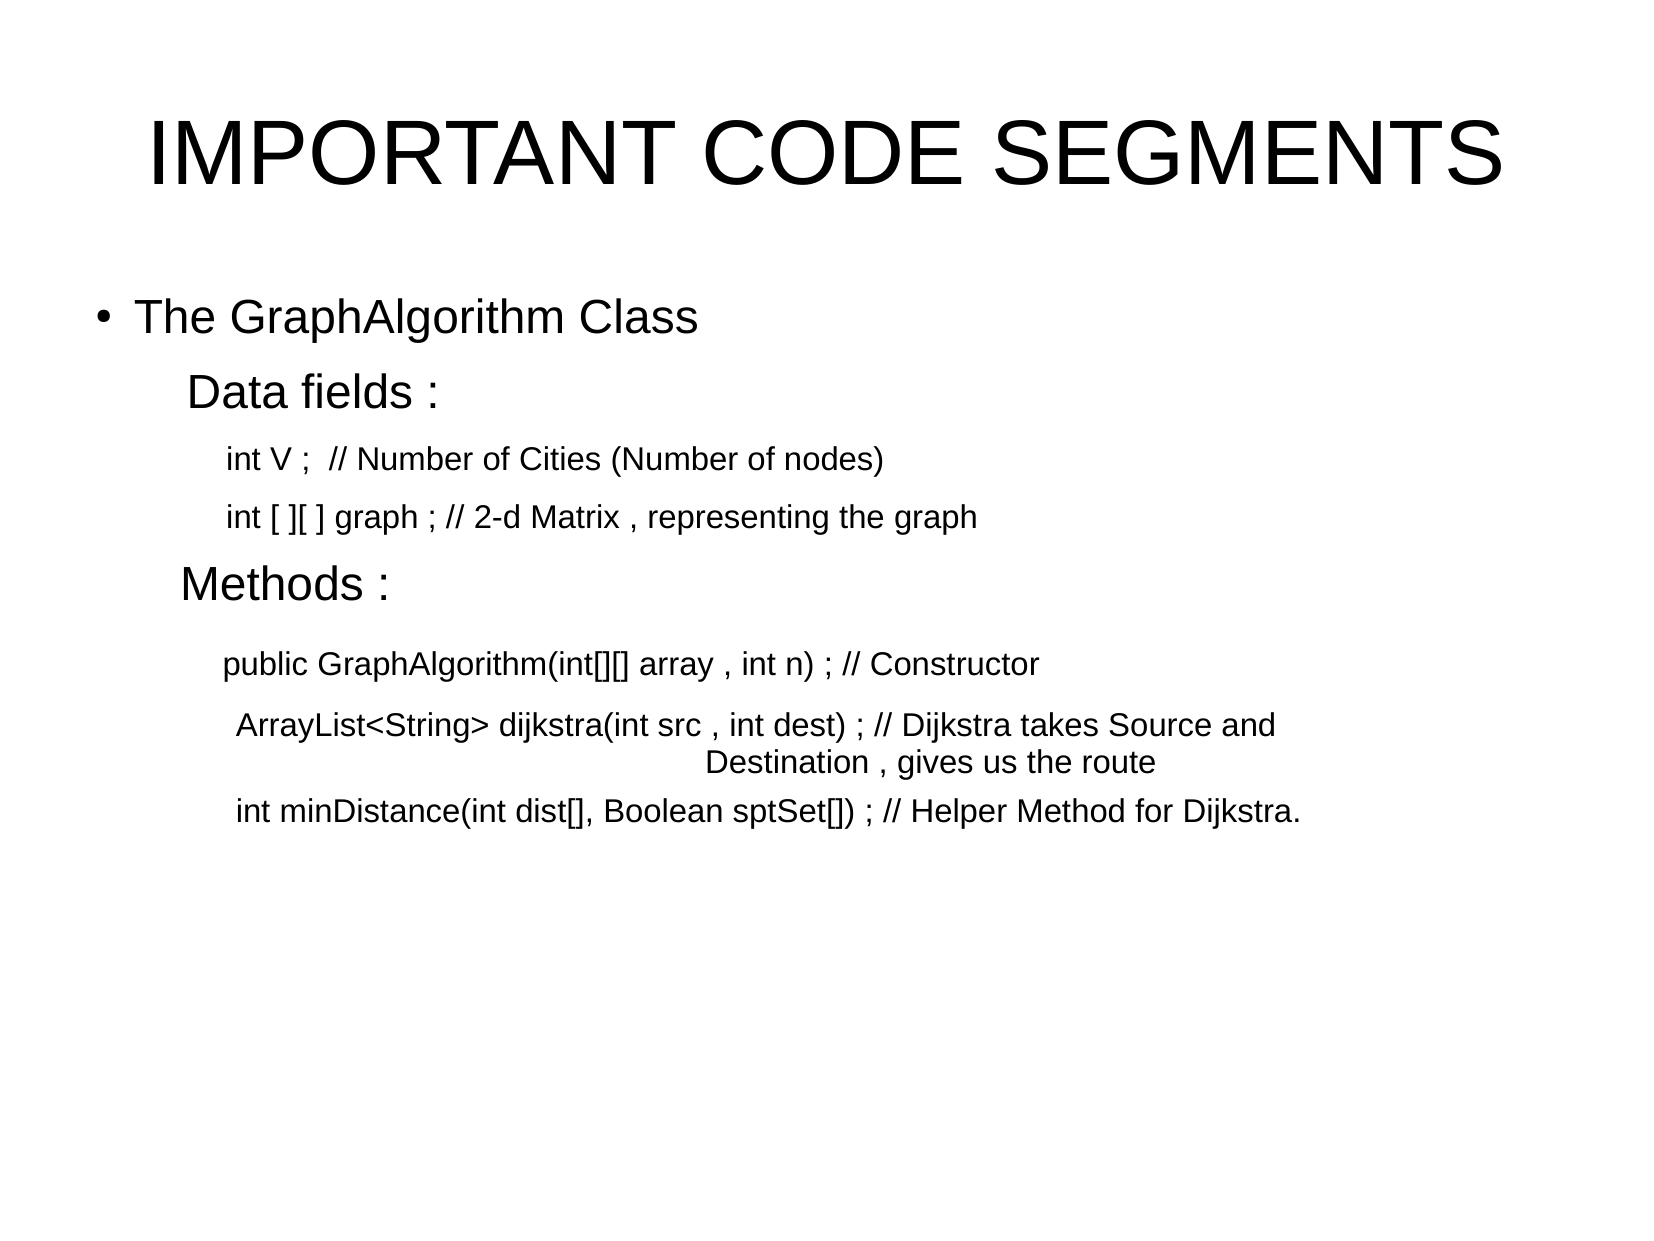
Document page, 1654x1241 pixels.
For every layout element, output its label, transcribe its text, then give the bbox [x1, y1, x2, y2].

list The GraphAlgorithm Class Data fields : int V ; // Number of Cities (Number of nodes) int [ ][ ] graph ; // 2-d Matrix , representing the graph Methods : public GraphAlgorithm(int[][] array , int n) ; // Constructor ArrayList<String> dijkstra(int src , int dest) ; // Dijkstra takes Source and Destination , gives us the route int minDistance(int dist[], Boolean sptSet[]) ; // Helper Method for Dijkstra. [82, 290, 1571, 1010]
title IMPORTANT CODE SEGMENTS [82, 49, 1571, 257]
